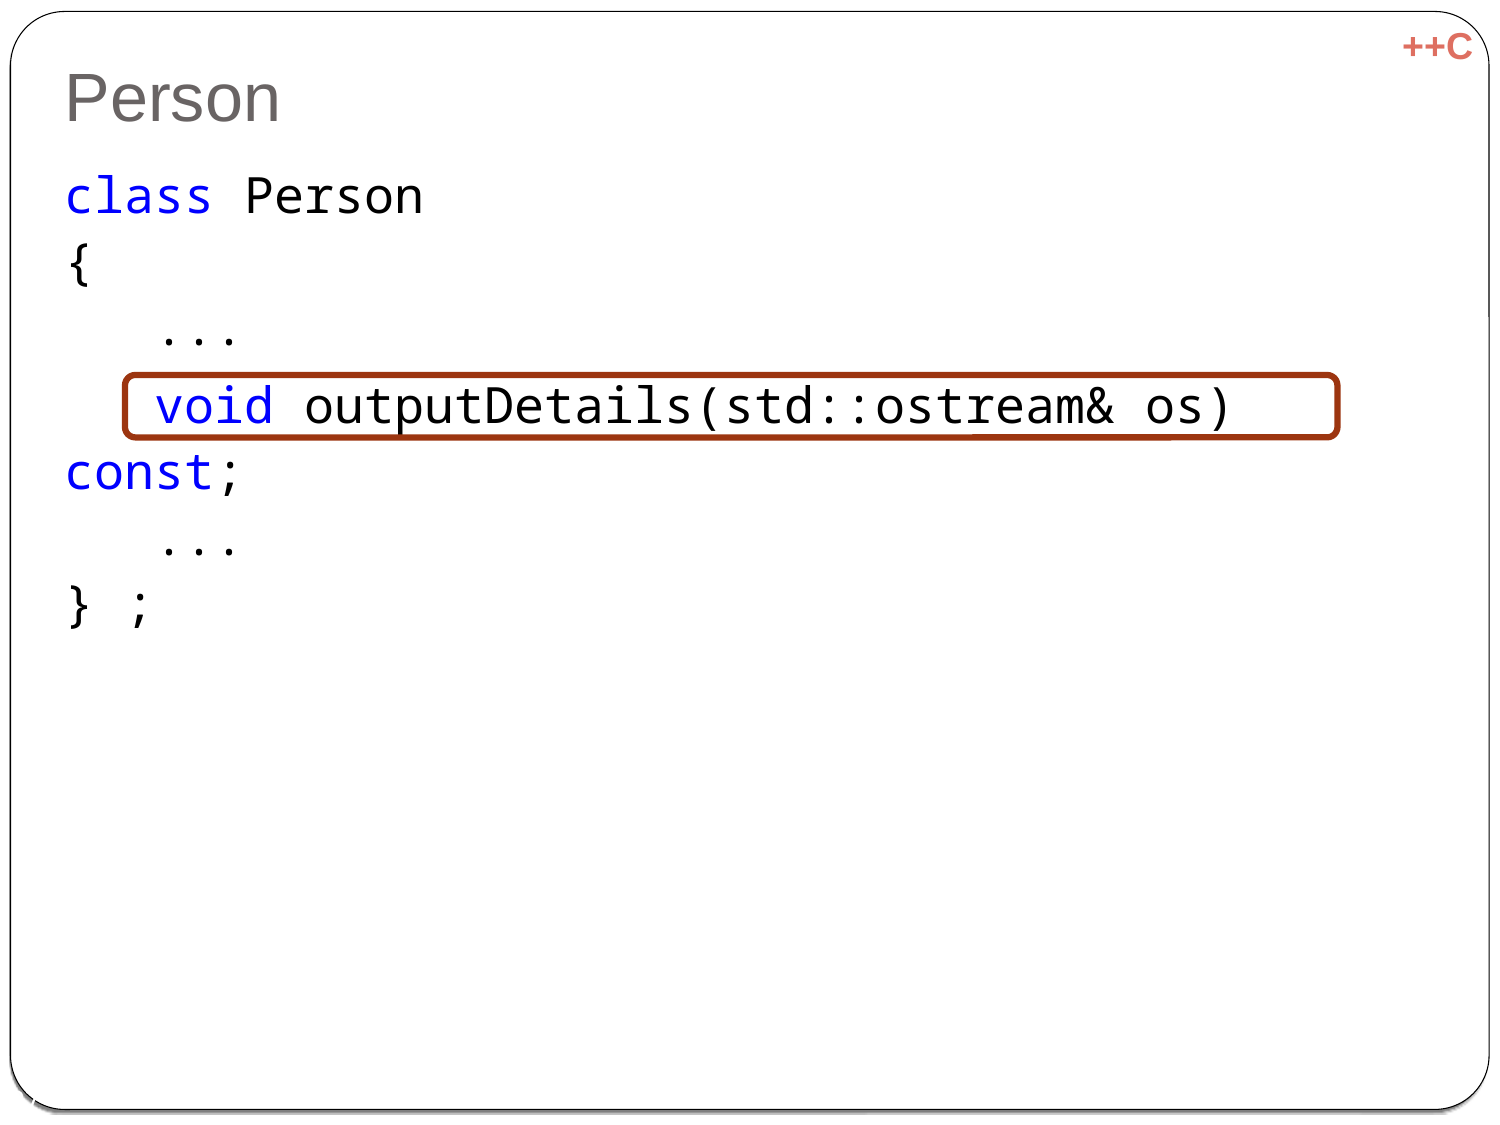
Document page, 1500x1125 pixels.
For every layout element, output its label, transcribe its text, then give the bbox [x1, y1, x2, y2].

slide_number <number> [0, 1074, 50, 1125]
list class Person { ... void outputDetails(std::ostream& os) const; ... } ; [50, 149, 1450, 1088]
title Person [50, 45, 1450, 149]
